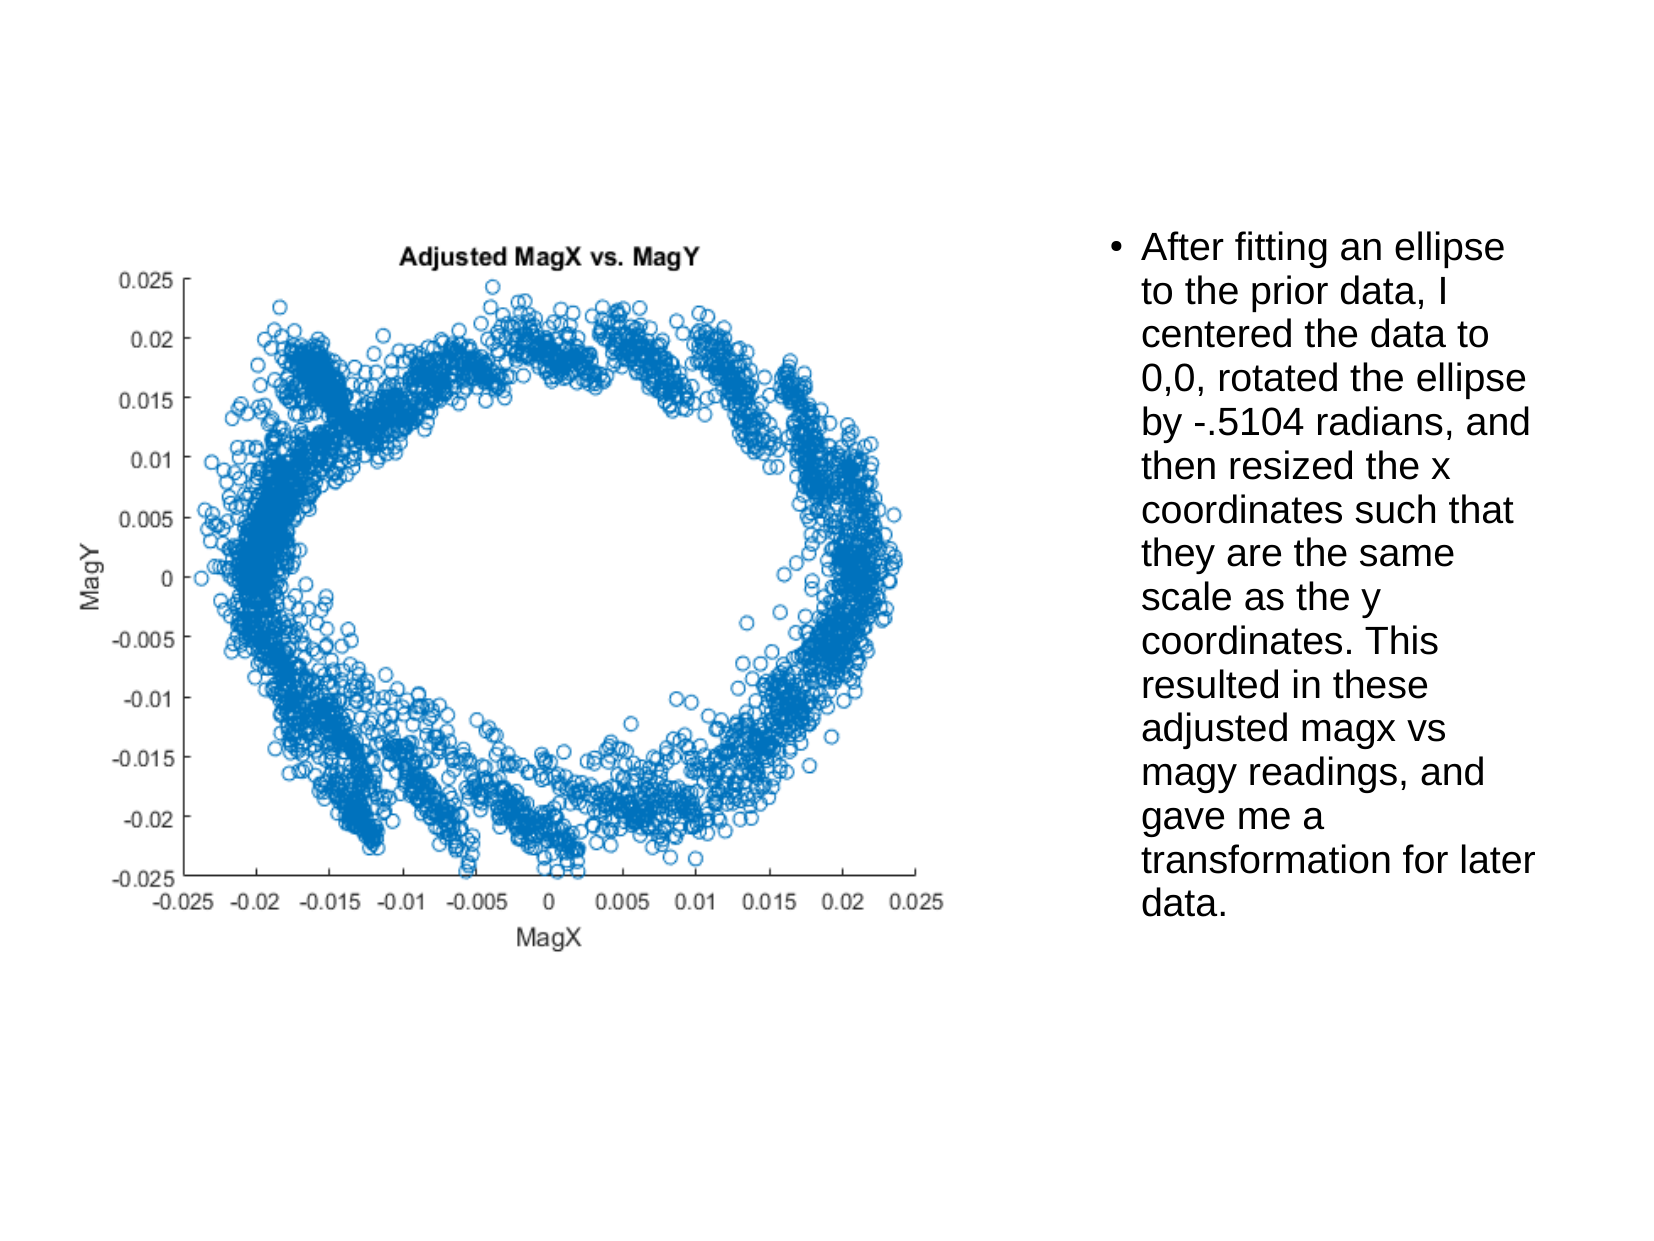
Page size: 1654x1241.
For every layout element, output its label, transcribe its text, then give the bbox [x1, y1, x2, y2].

picture [60, 224, 1006, 957]
list After fitting an ellipse to the prior data, I centered the data to 0,0, rotated the ellipse by -.5104 radians, and then resized the x coordinates such that they are the same scale as the y coordinates. This resulted in these adjusted magx vs magy readings, and gave me a transformation for later data. [1099, 225, 1546, 945]
